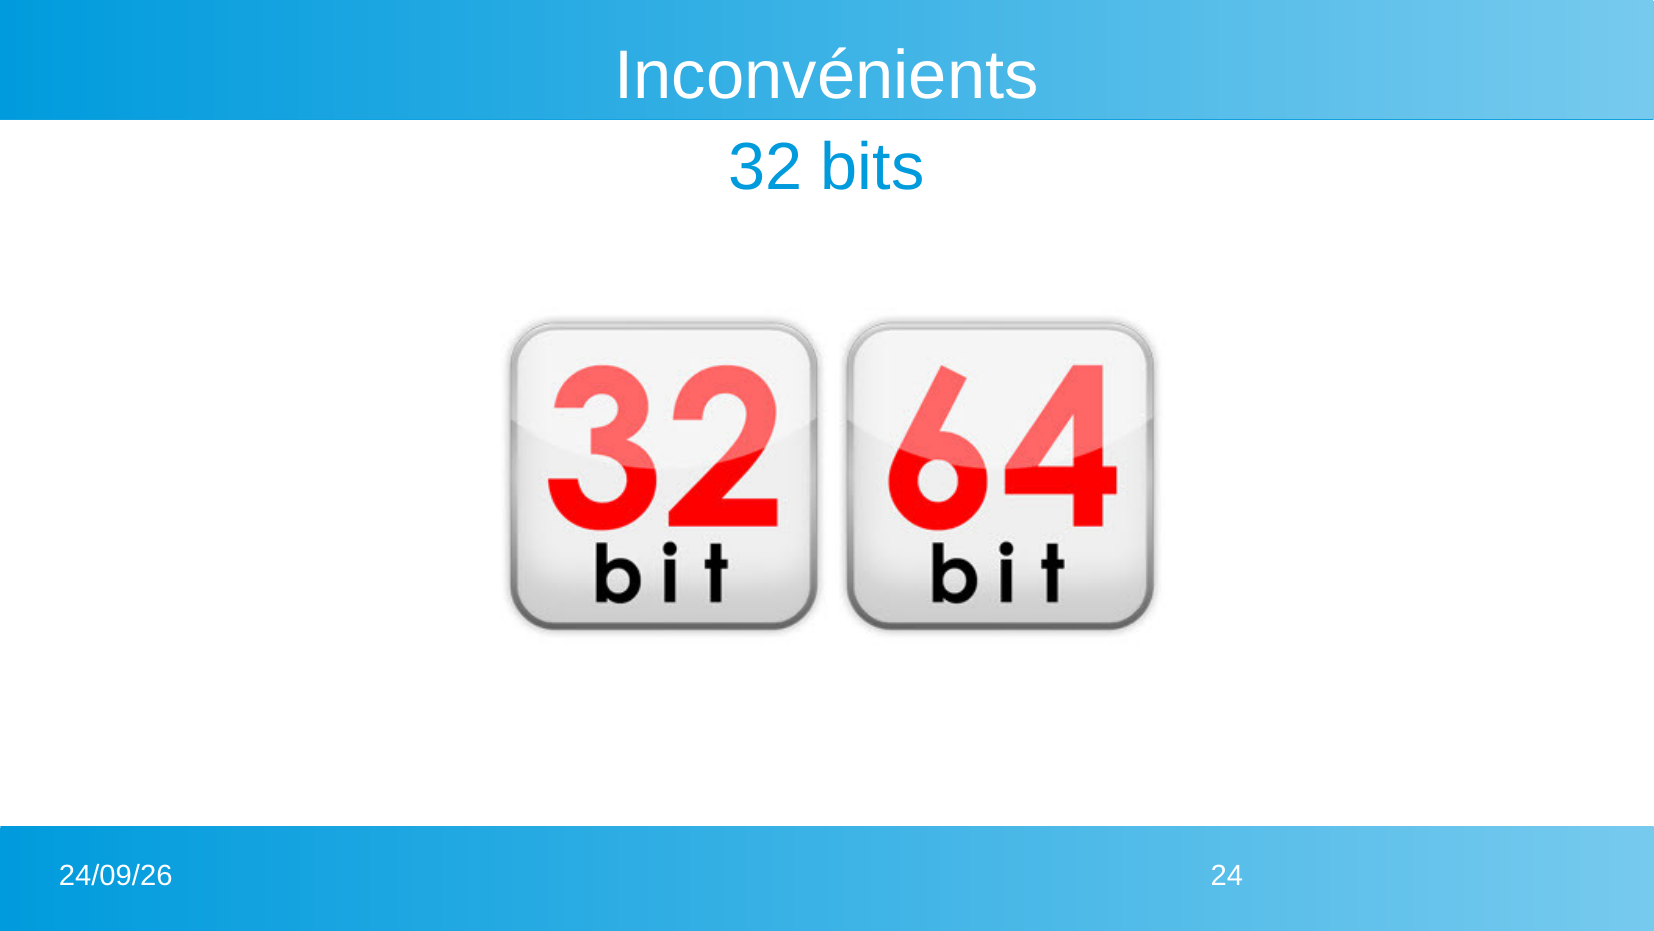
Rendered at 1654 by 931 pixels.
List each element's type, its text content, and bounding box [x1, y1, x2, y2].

text_box [59, 856, 443, 916]
title Inconvénients [59, 29, 1595, 108]
picture [464, 245, 1187, 682]
text_box [1210, 856, 1595, 916]
subtitle 32 bits [59, 118, 1595, 207]
